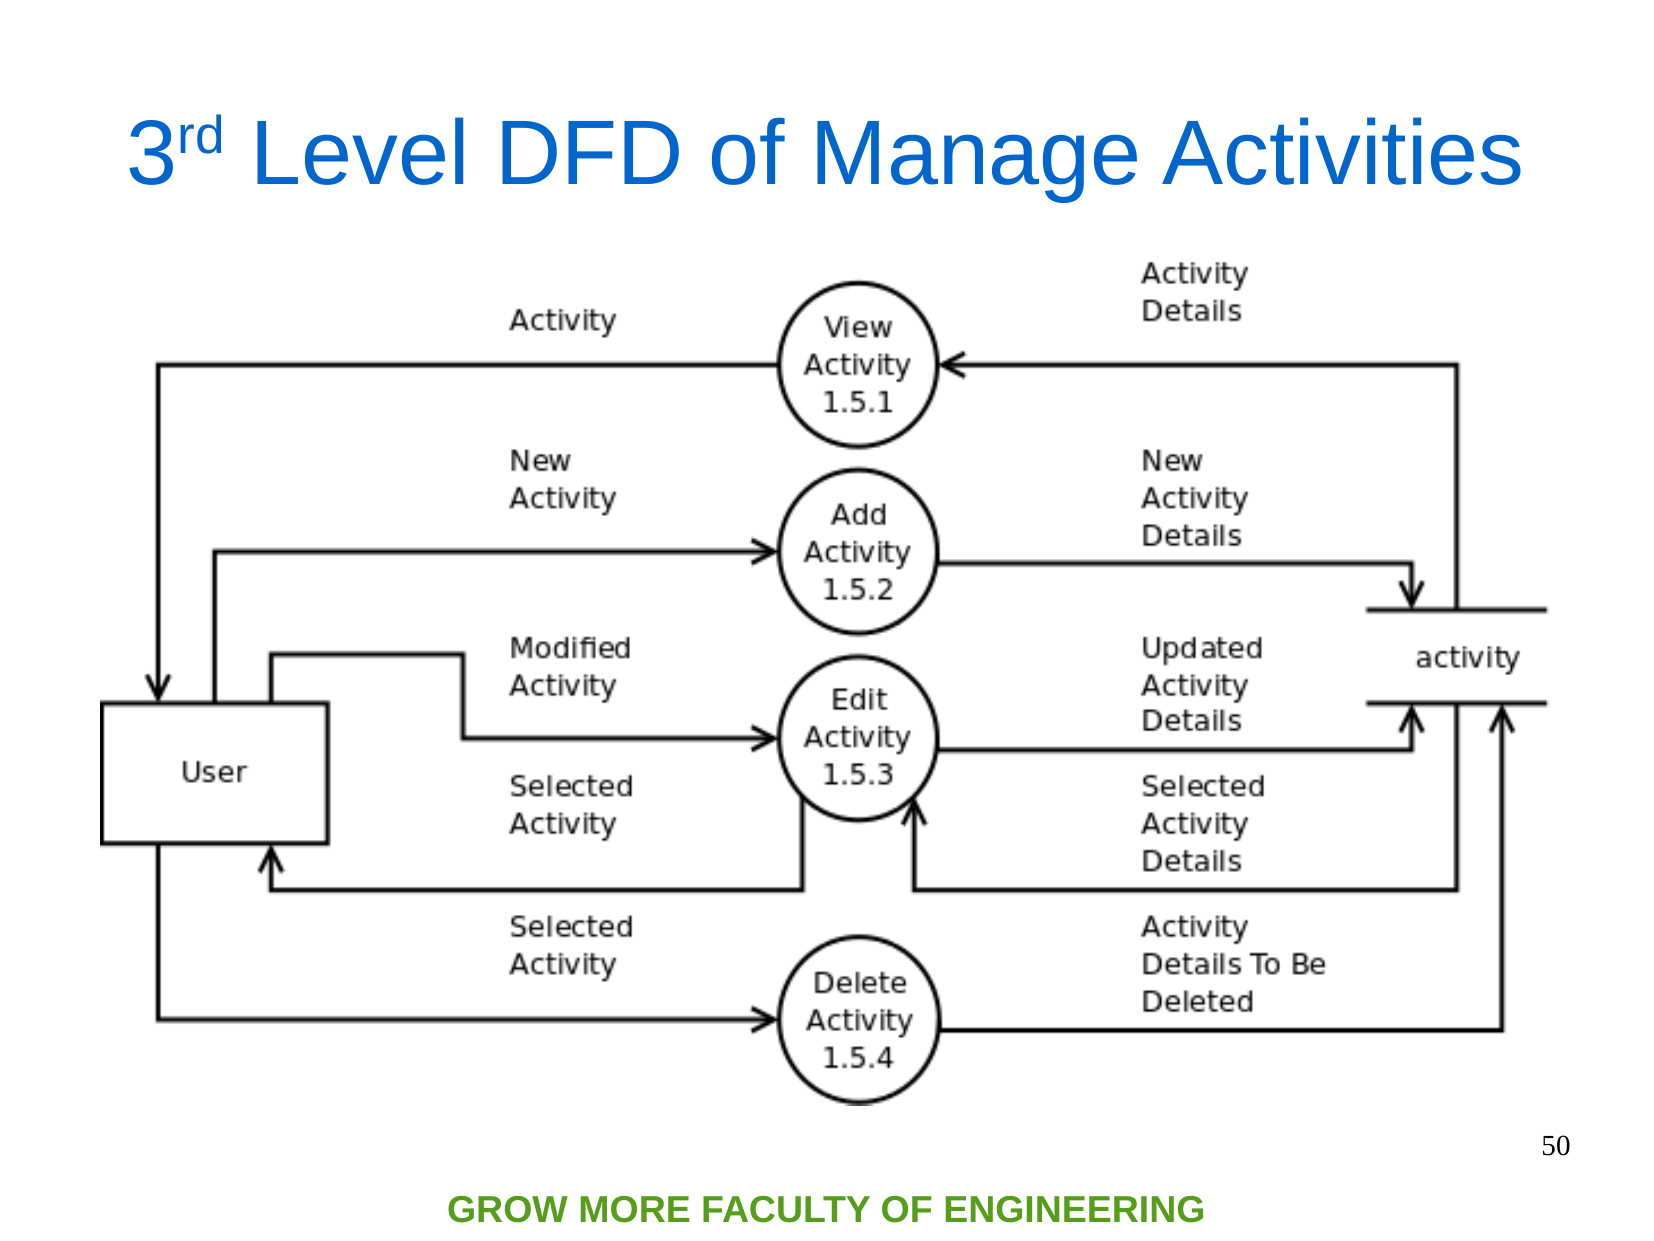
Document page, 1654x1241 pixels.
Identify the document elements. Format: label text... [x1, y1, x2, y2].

picture [100, 256, 1554, 1106]
title 3rd Level DFD of Manage Activities [82, 49, 1571, 257]
